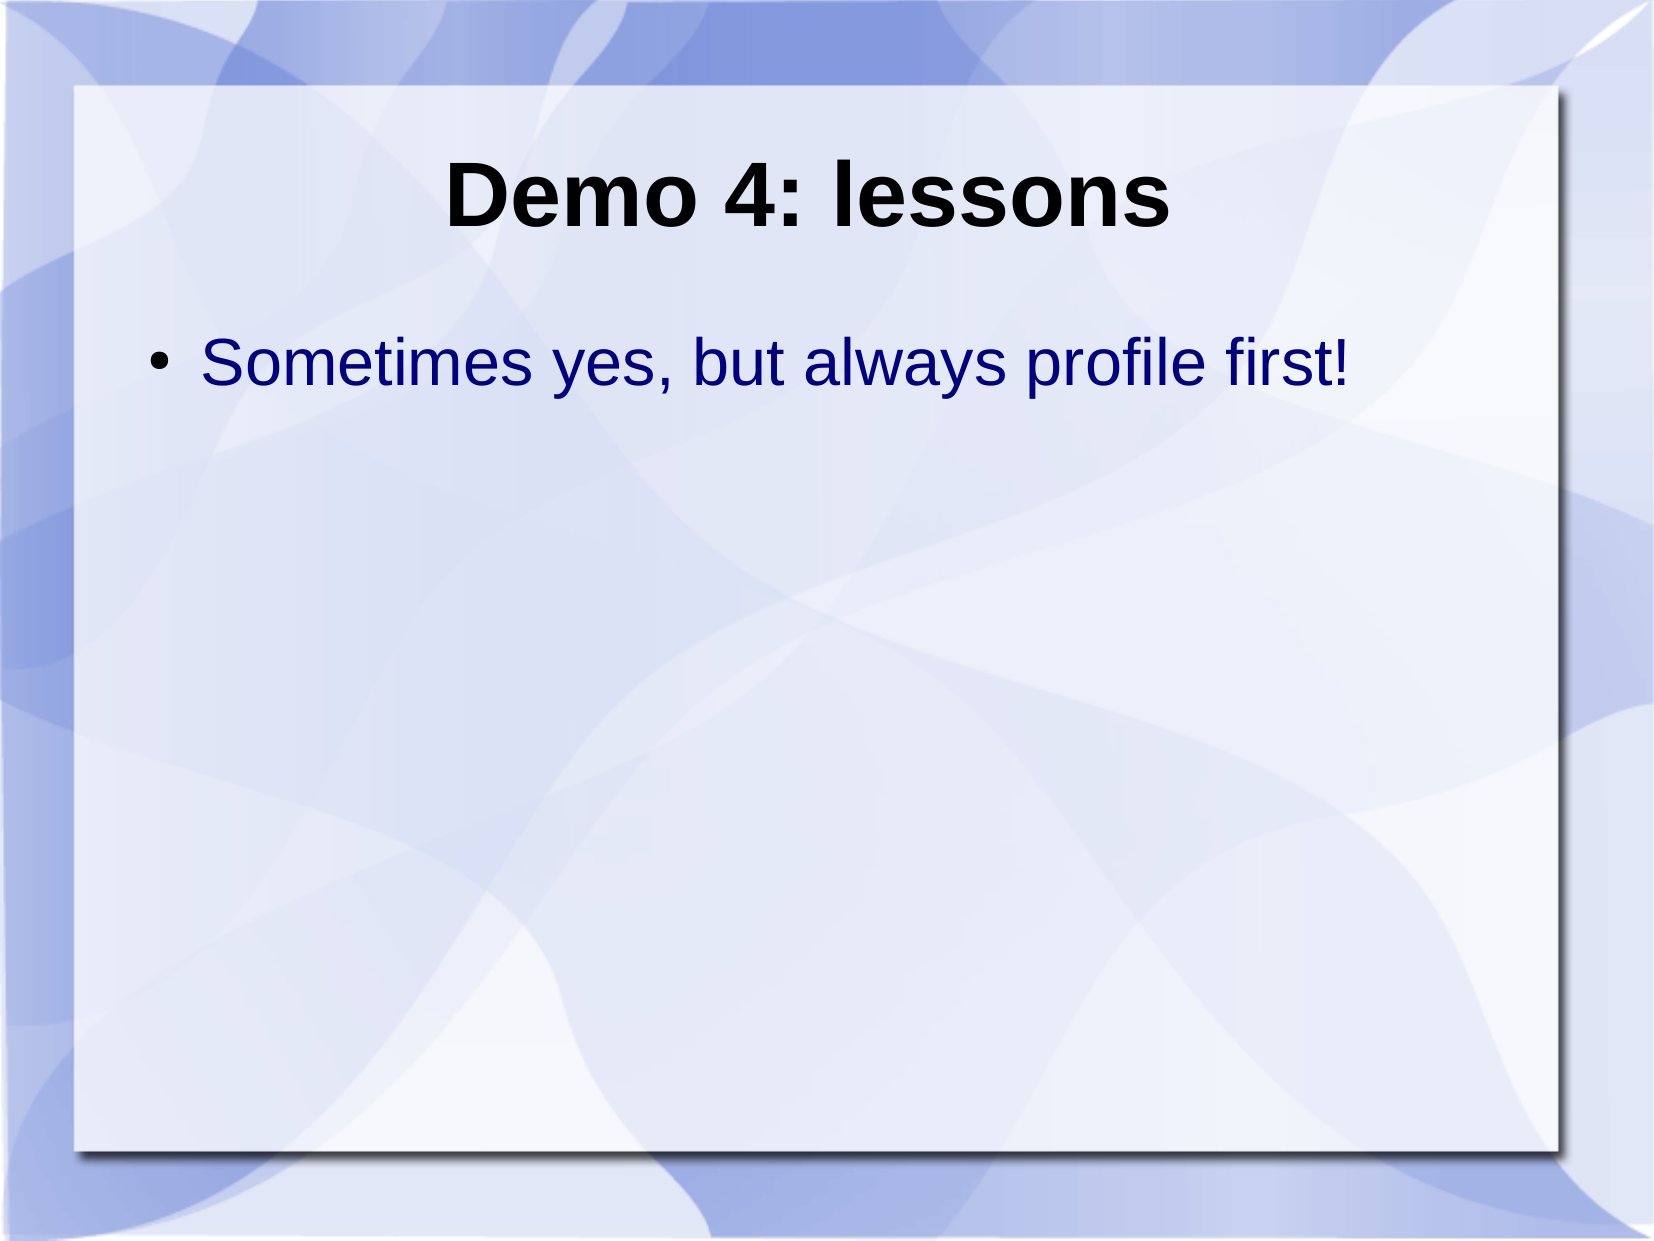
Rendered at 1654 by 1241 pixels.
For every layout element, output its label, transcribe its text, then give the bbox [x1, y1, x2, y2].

list Sometimes yes, but always profile first! [129, 324, 1489, 1129]
title Demo 4: lessons [82, 98, 1536, 291]
picture [0, 0, 1654, 1241]
